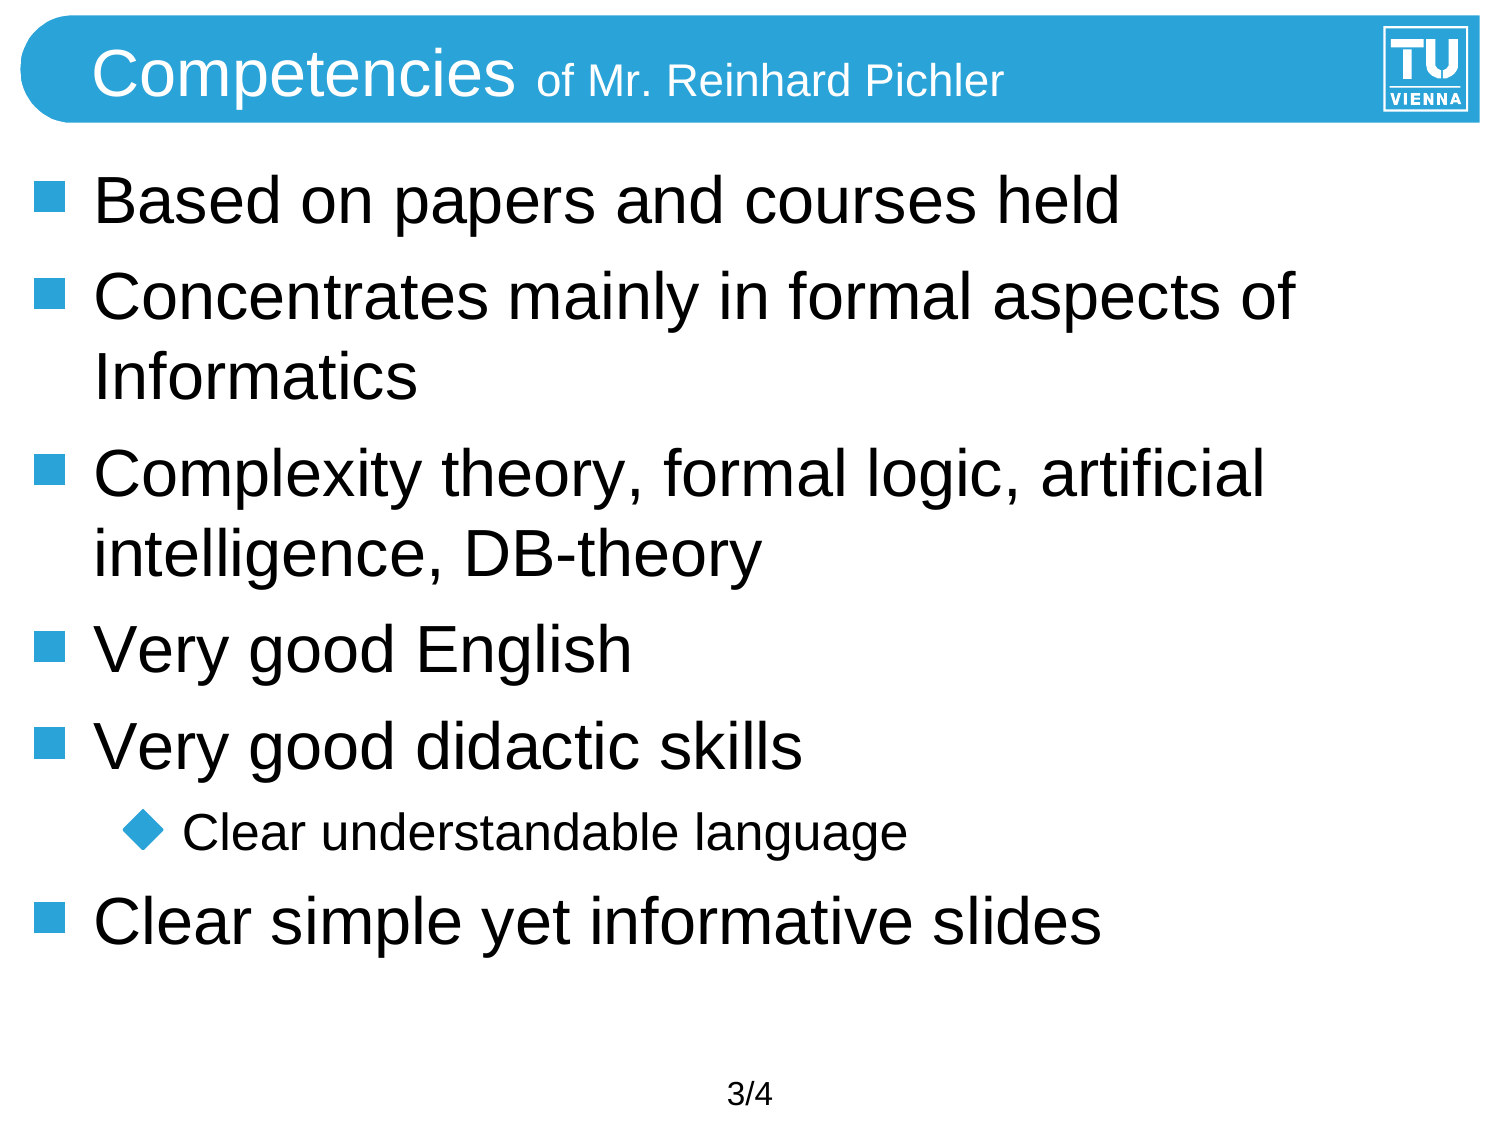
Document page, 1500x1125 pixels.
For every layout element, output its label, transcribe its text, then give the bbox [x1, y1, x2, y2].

list Based on papers and courses held Concentrates mainly in formal aspects of Informatics Complexity theory, formal logic, artificial intelligence, DB-theory Very good English Very good didactic skills Clear understandable language Clear simple yet informative slides [19, 148, 1481, 1047]
title Competencies of Mr. Reinhard Pichler [76, 7, 1350, 132]
